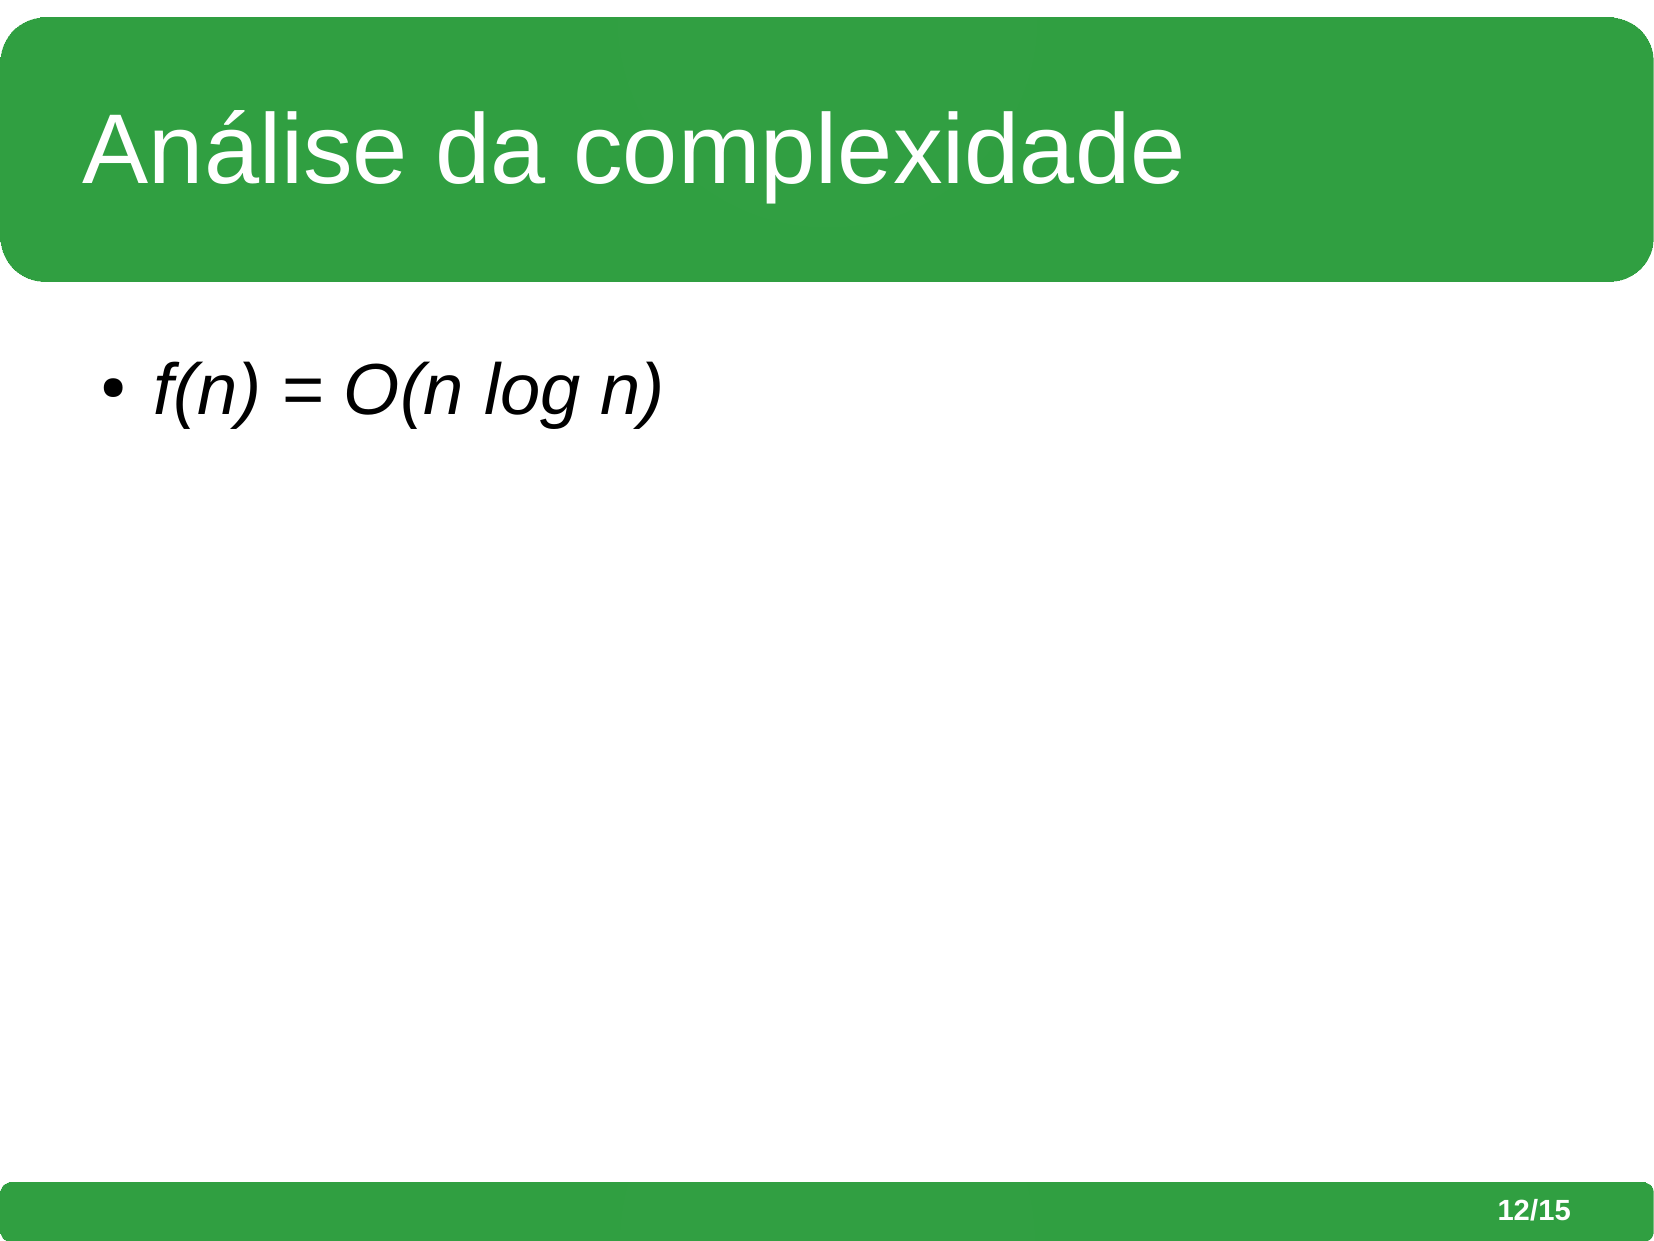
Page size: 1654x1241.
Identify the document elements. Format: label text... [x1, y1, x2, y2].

title Análise da complexidade [82, 47, 1571, 252]
list f(n) = O(n log n) [82, 349, 1571, 1069]
